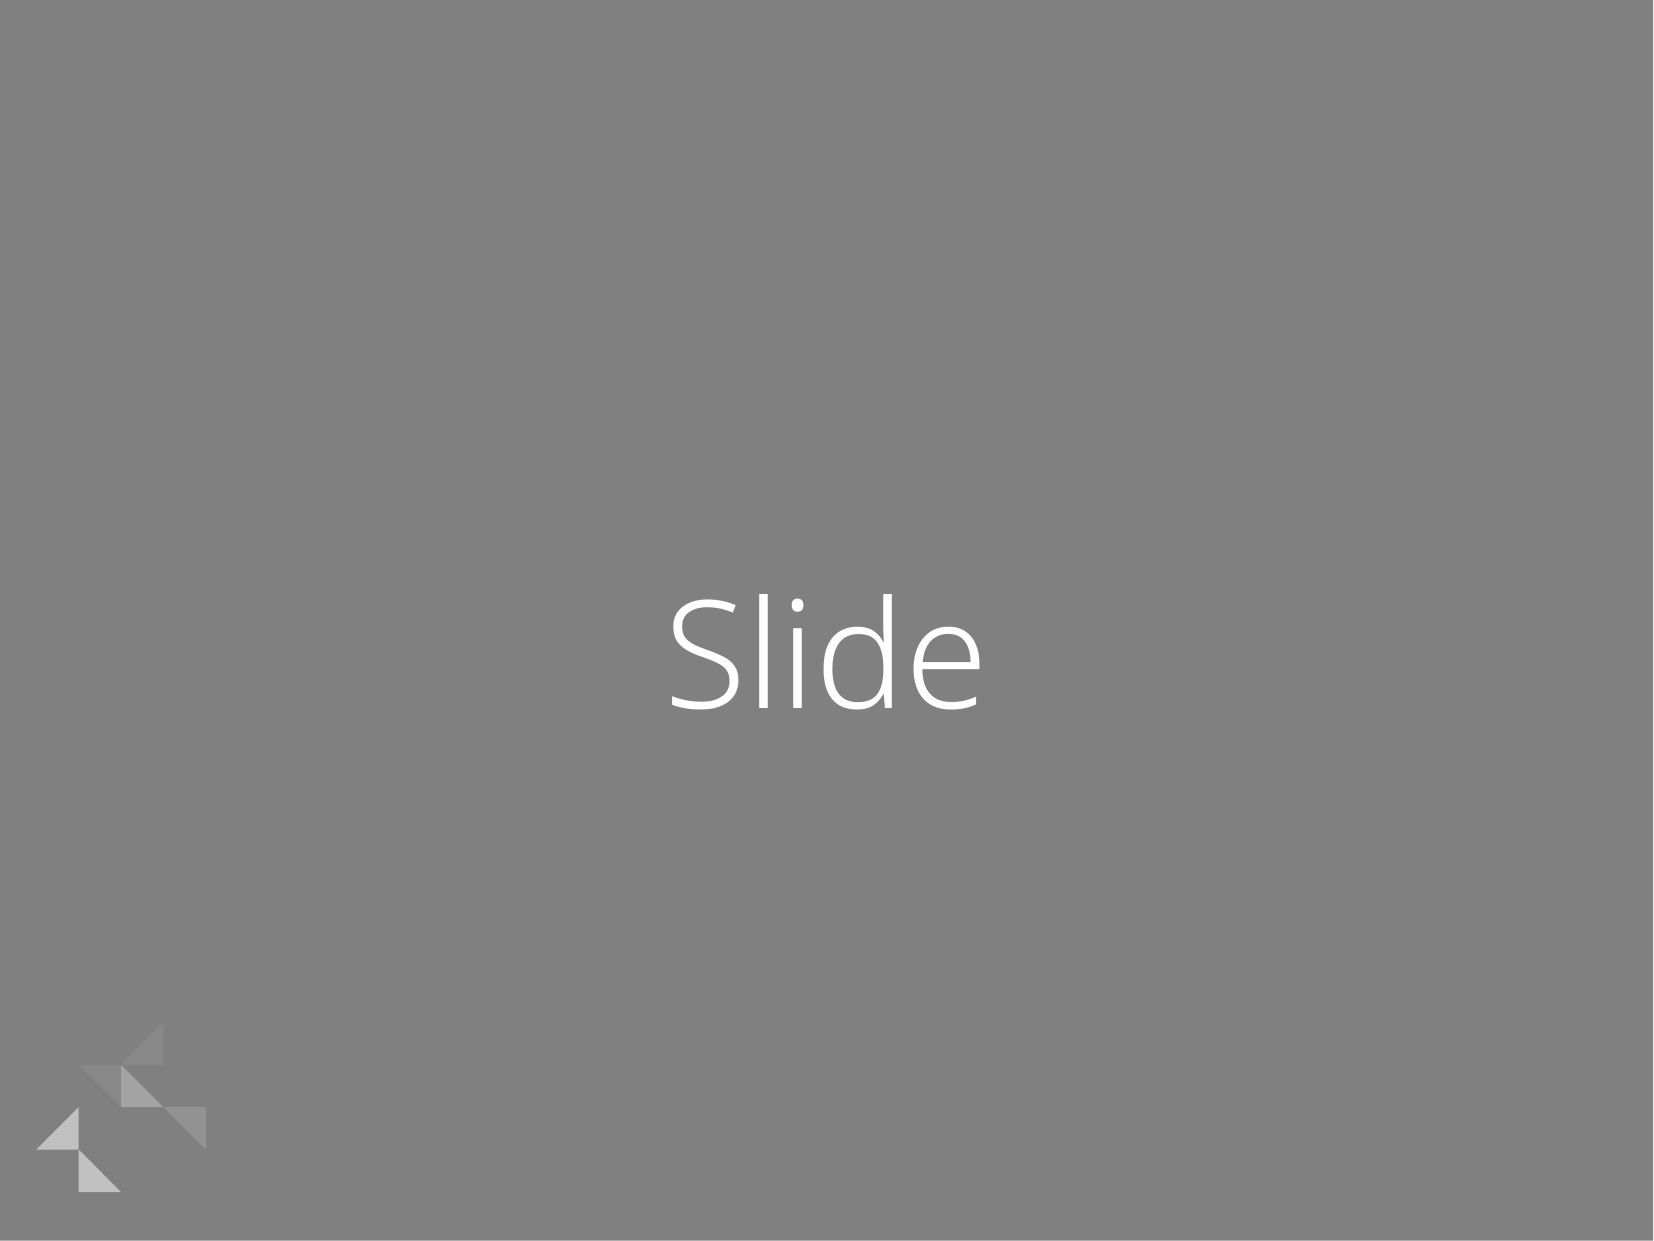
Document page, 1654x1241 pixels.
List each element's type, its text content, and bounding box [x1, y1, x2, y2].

list Slide [82, 290, 1571, 1010]
